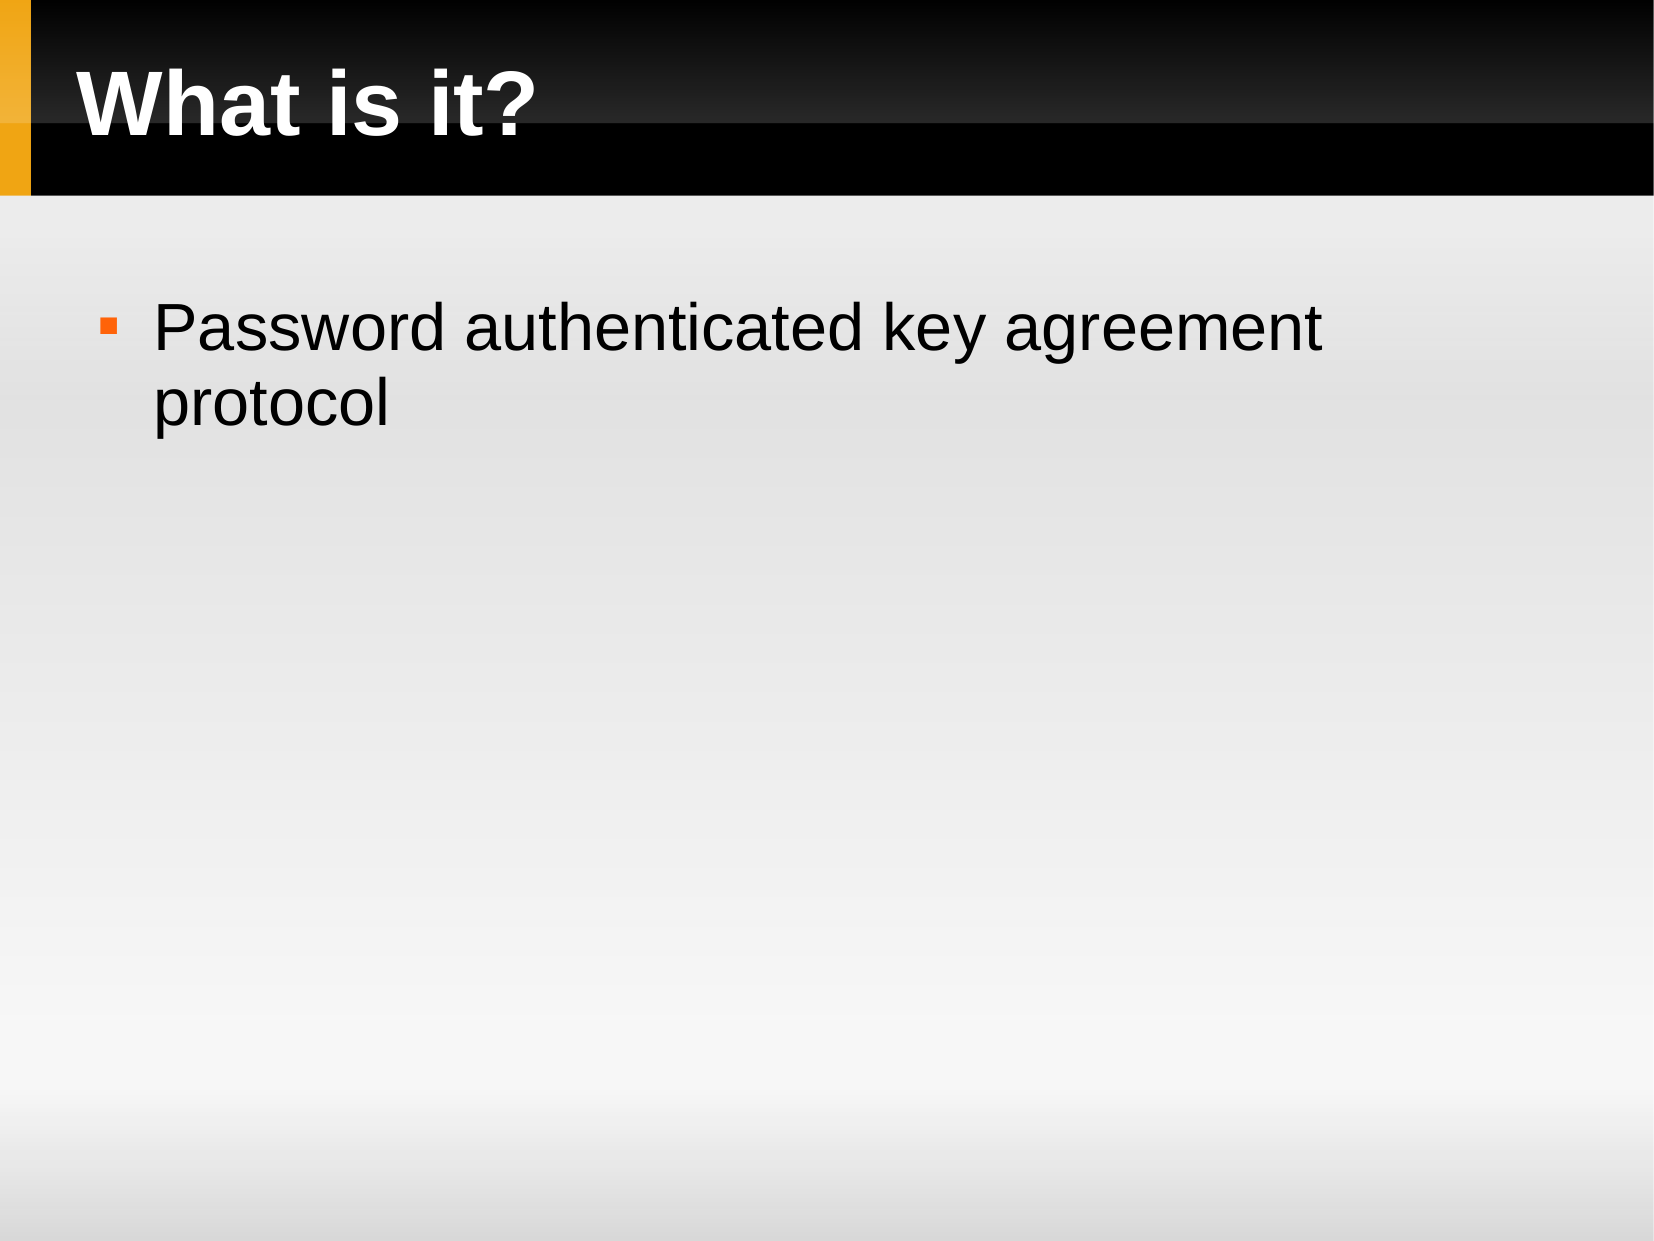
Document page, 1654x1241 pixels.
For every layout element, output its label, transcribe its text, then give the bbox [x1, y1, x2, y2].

list Password authenticated key agreement protocol [82, 290, 1571, 1094]
title What is it? [76, 7, 1565, 200]
picture [0, 0, 1654, 1241]
